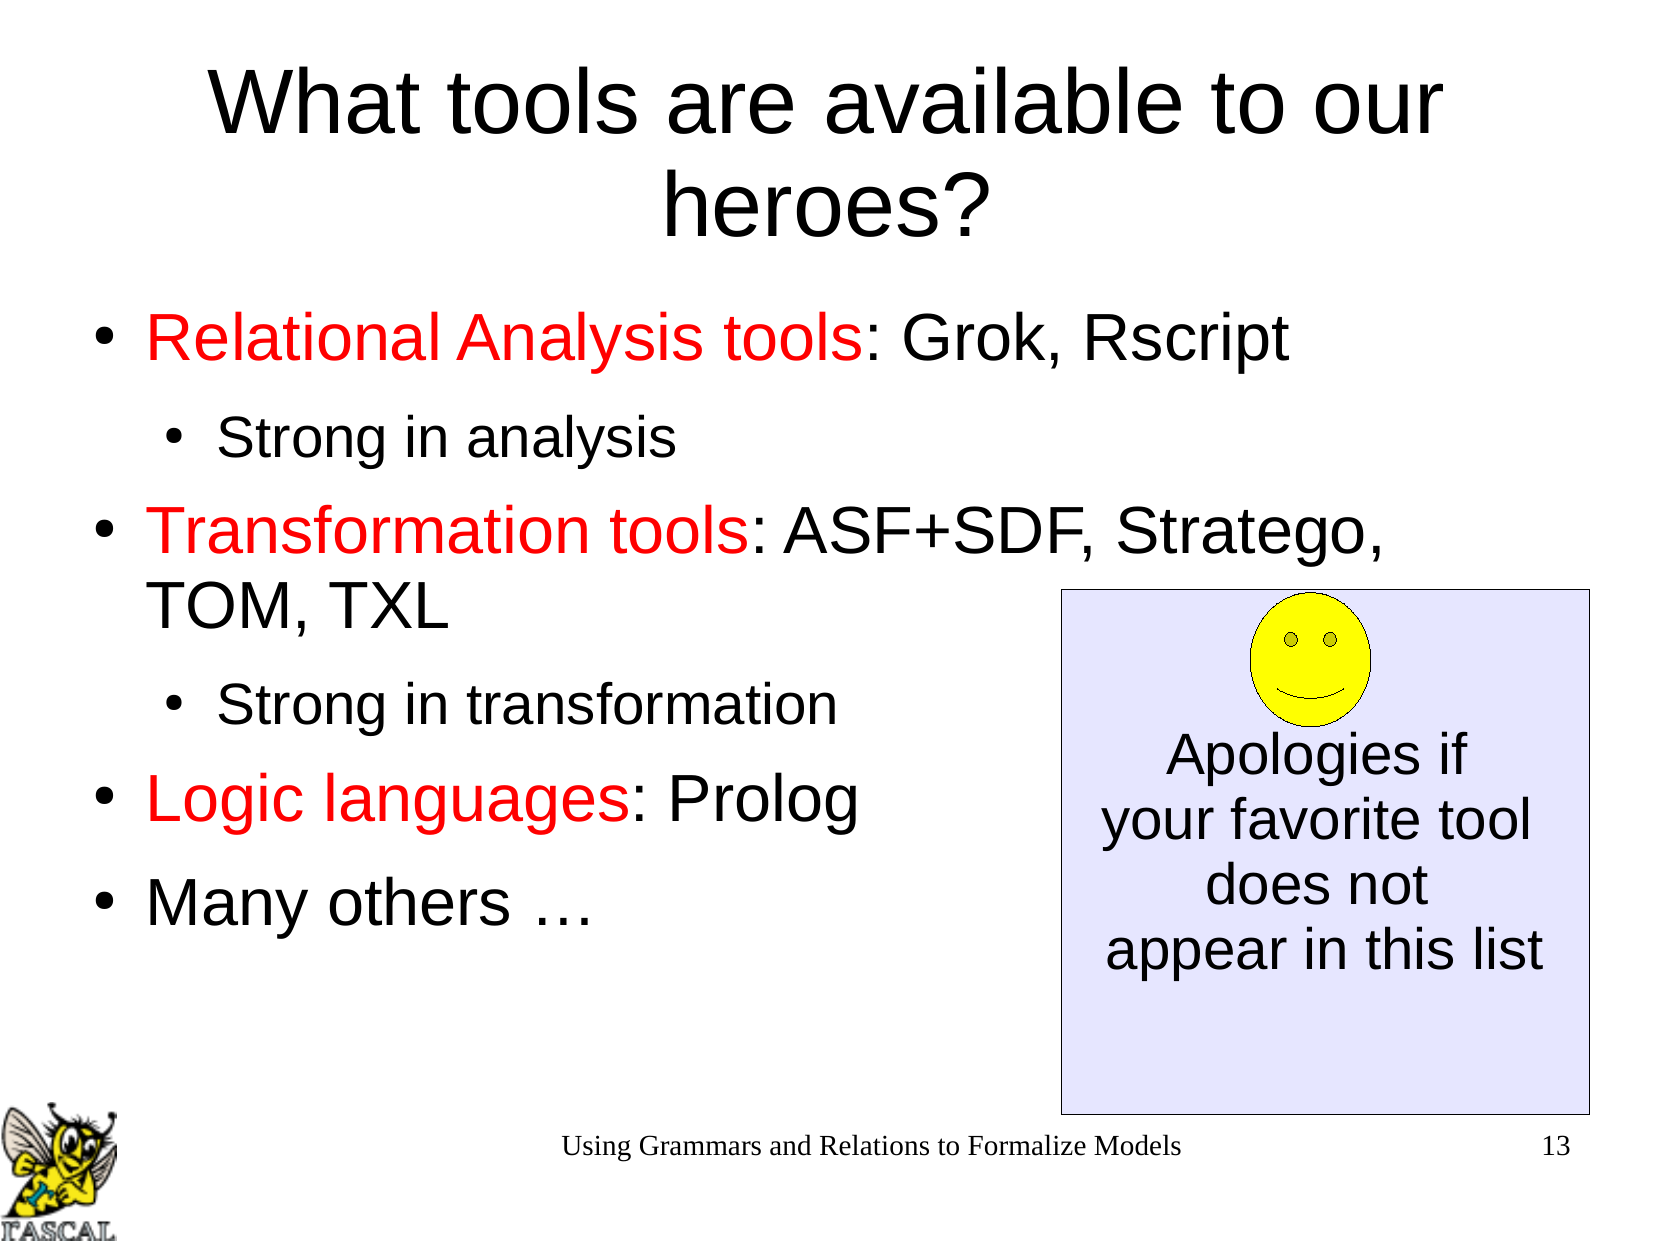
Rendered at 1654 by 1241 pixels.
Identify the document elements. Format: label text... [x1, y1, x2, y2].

text_box [1250, 592, 1371, 727]
list Relational Analysis tools: Grok, Rscript Strong in analysis Transformation tools: ASF+SDF, Stratego, TOM, TXL Strong in transformation Logic languages: Prolog Many others … [75, 300, 1564, 1119]
title What tools are available to our heroes? [82, 49, 1571, 257]
picture [0, 1102, 117, 1241]
text_box Apologies if your favorite tool does not appear in this list [1061, 589, 1590, 1115]
